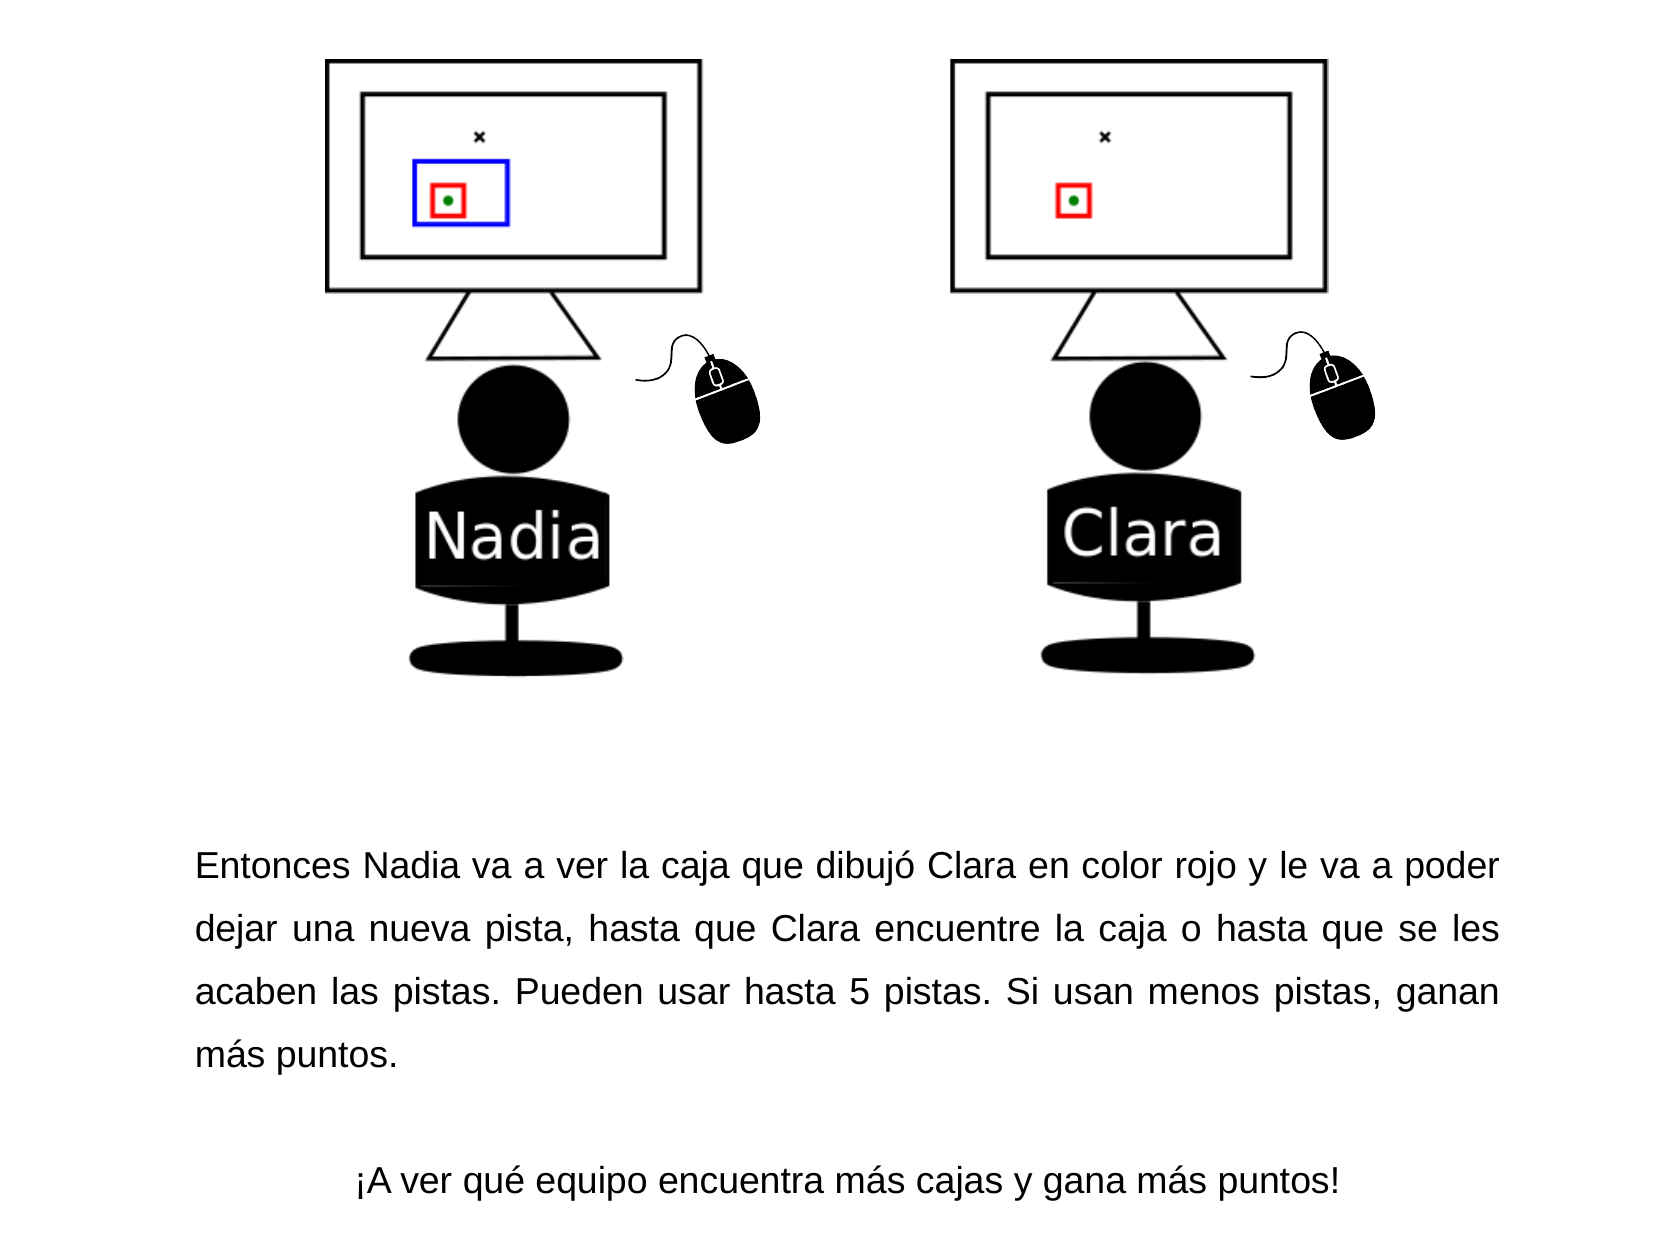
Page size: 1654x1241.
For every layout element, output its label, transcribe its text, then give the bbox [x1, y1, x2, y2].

picture [325, 59, 1384, 678]
text_box Entonces Nadia va a ver la caja que dibujó Clara en color rojo y le va a poder dejar una nueva pista, hasta que Clara encuentre la caja o hasta que se les acaben las pistas. Pueden usar hasta 5 pistas. Si usan menos pistas, ganan más puntos. ¡A ver qué equipo encuentra más cajas y gana más puntos! [180, 816, 1516, 1241]
